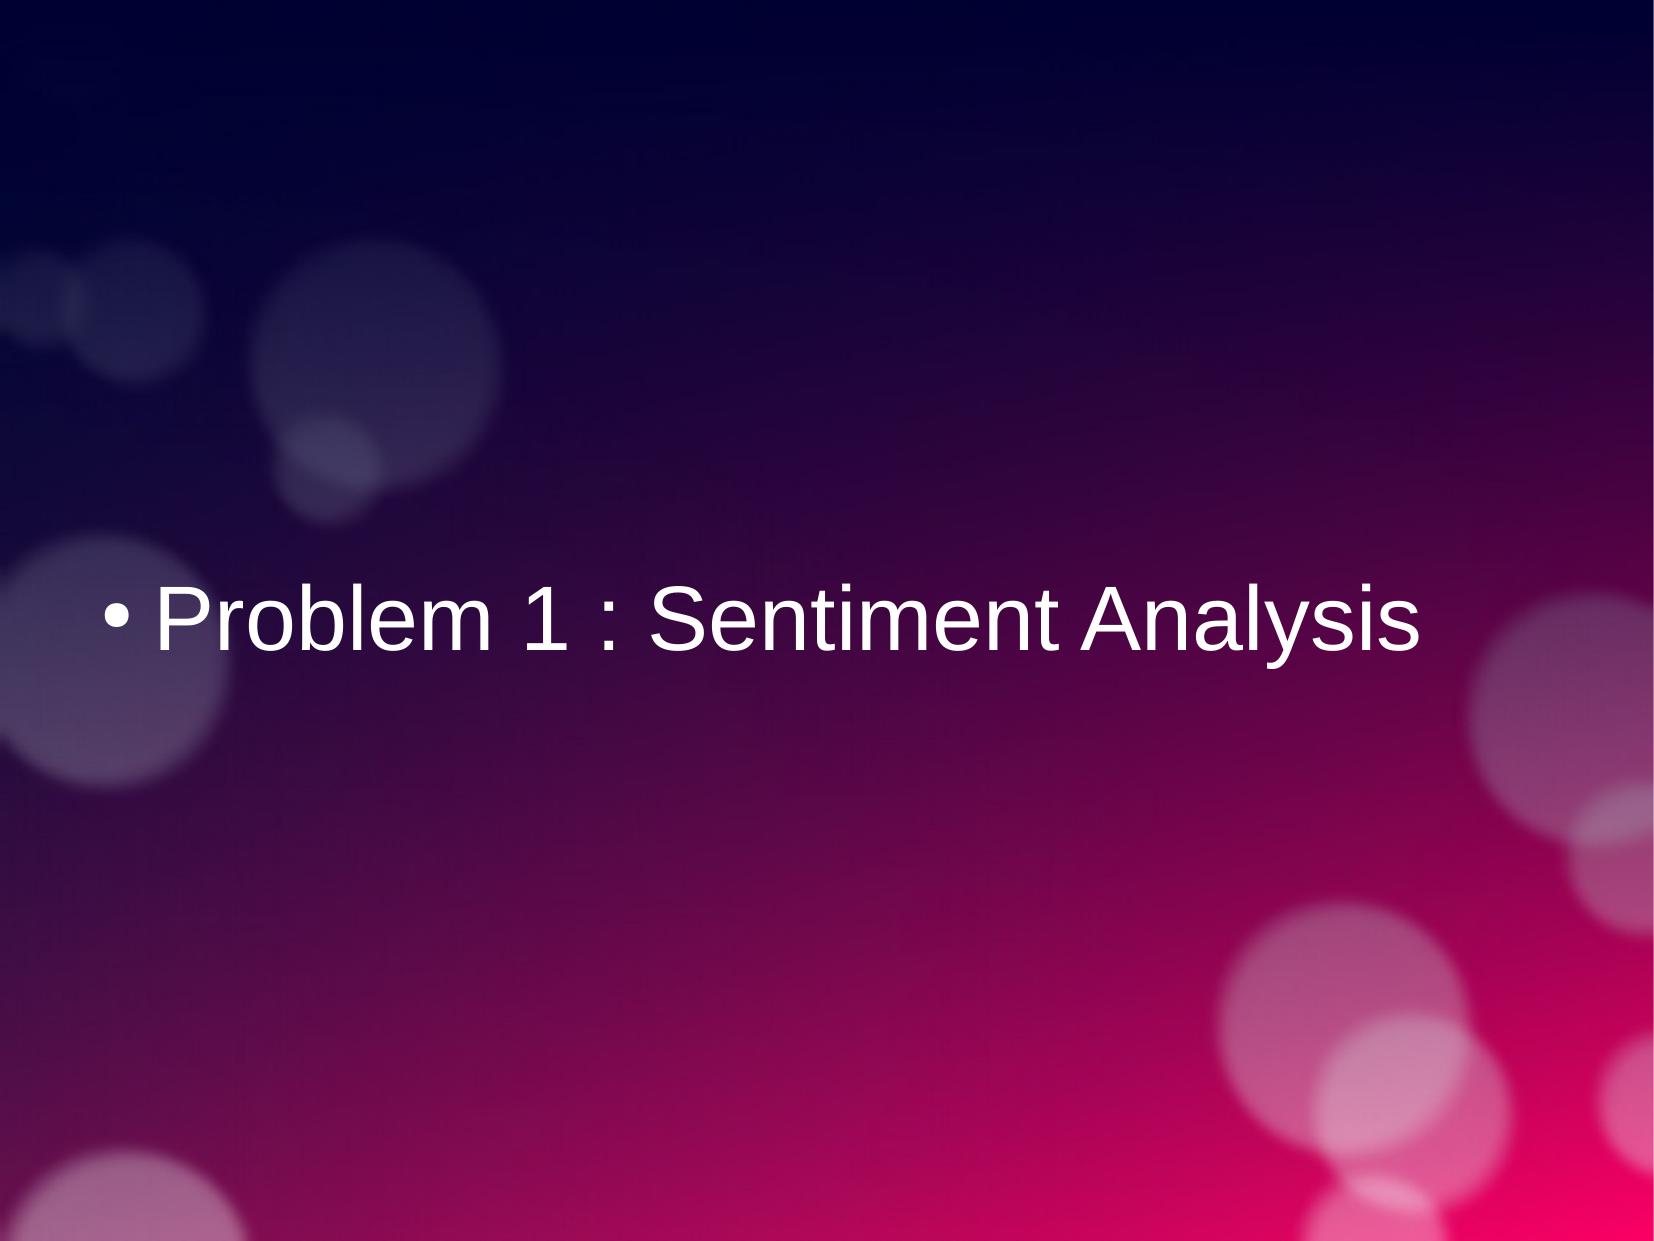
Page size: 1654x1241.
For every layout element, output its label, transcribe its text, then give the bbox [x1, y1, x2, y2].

list Problem 1 : Sentiment Analysis [82, 566, 1571, 1010]
picture [0, 0, 1654, 1241]
